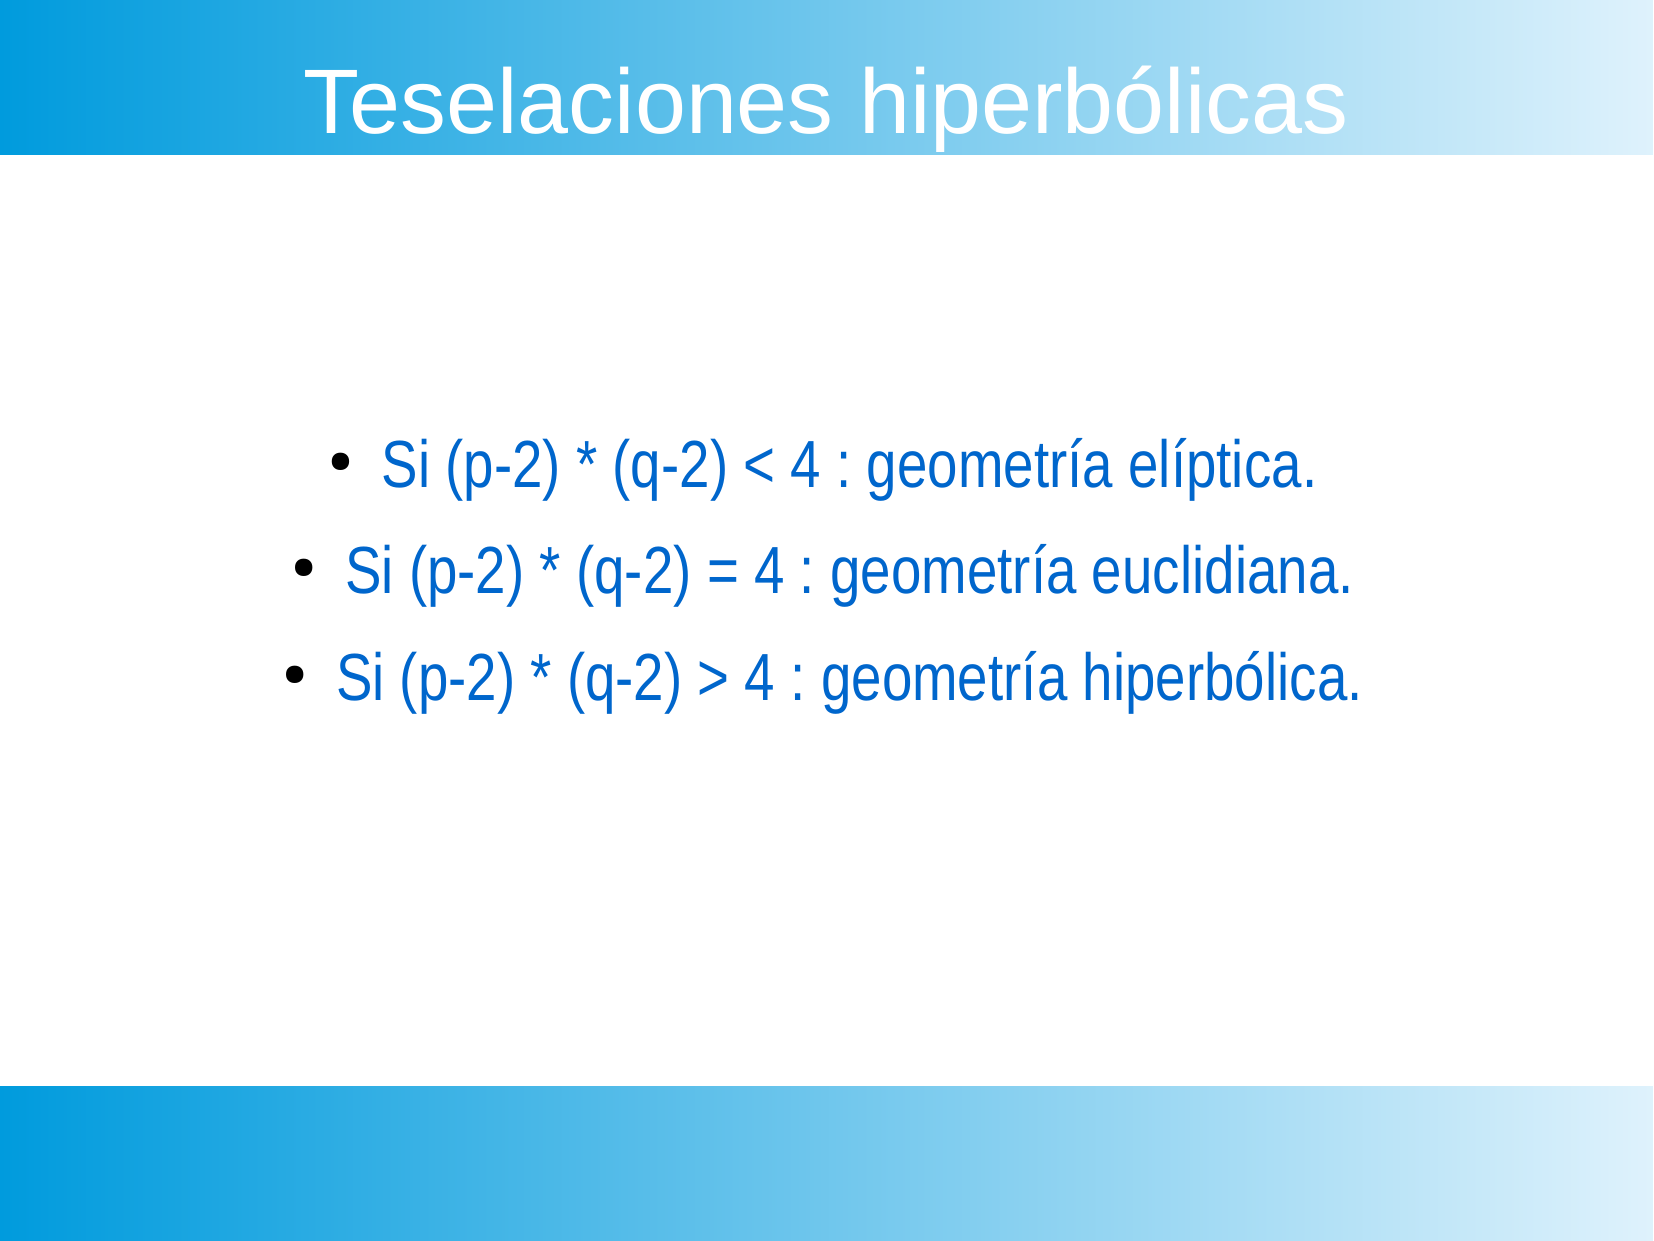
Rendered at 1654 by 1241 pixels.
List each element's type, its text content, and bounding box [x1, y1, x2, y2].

list Si (p-2) * (q-2) < 4 : geometría elíptica. Si (p-2) * (q-2) = 4 : geometría euclidiana. Si (p-2) * (q-2) > 4 : geometría hiperbólica. [70, 425, 1559, 1145]
title Teselaciones hiperbólicas [82, 49, 1571, 155]
